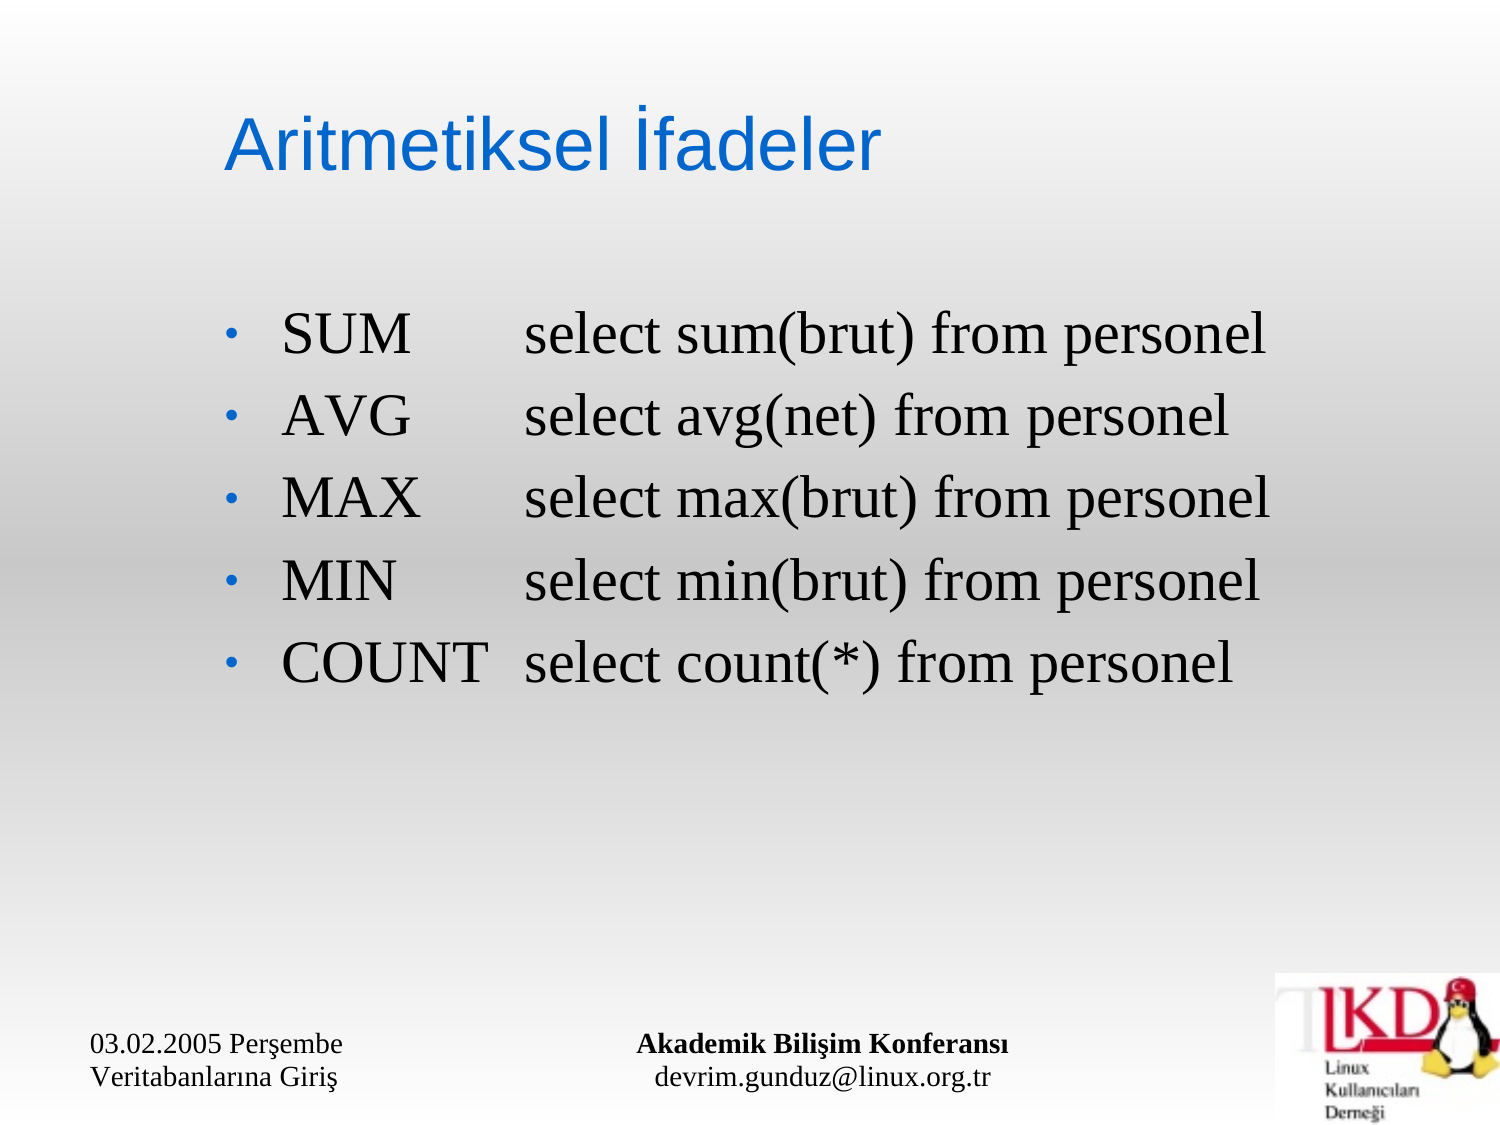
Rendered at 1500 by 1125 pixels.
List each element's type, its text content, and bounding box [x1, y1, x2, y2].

list SUM select sum(brut) from personel AVG select avg(net) from personel MAX select max(brut) from personel MIN select min(brut) from personel COUNT select count(*) from personel [224, 299, 1425, 975]
title Aritmetiksel İfadeler [224, 49, 1425, 238]
picture [1275, 973, 1500, 1125]
